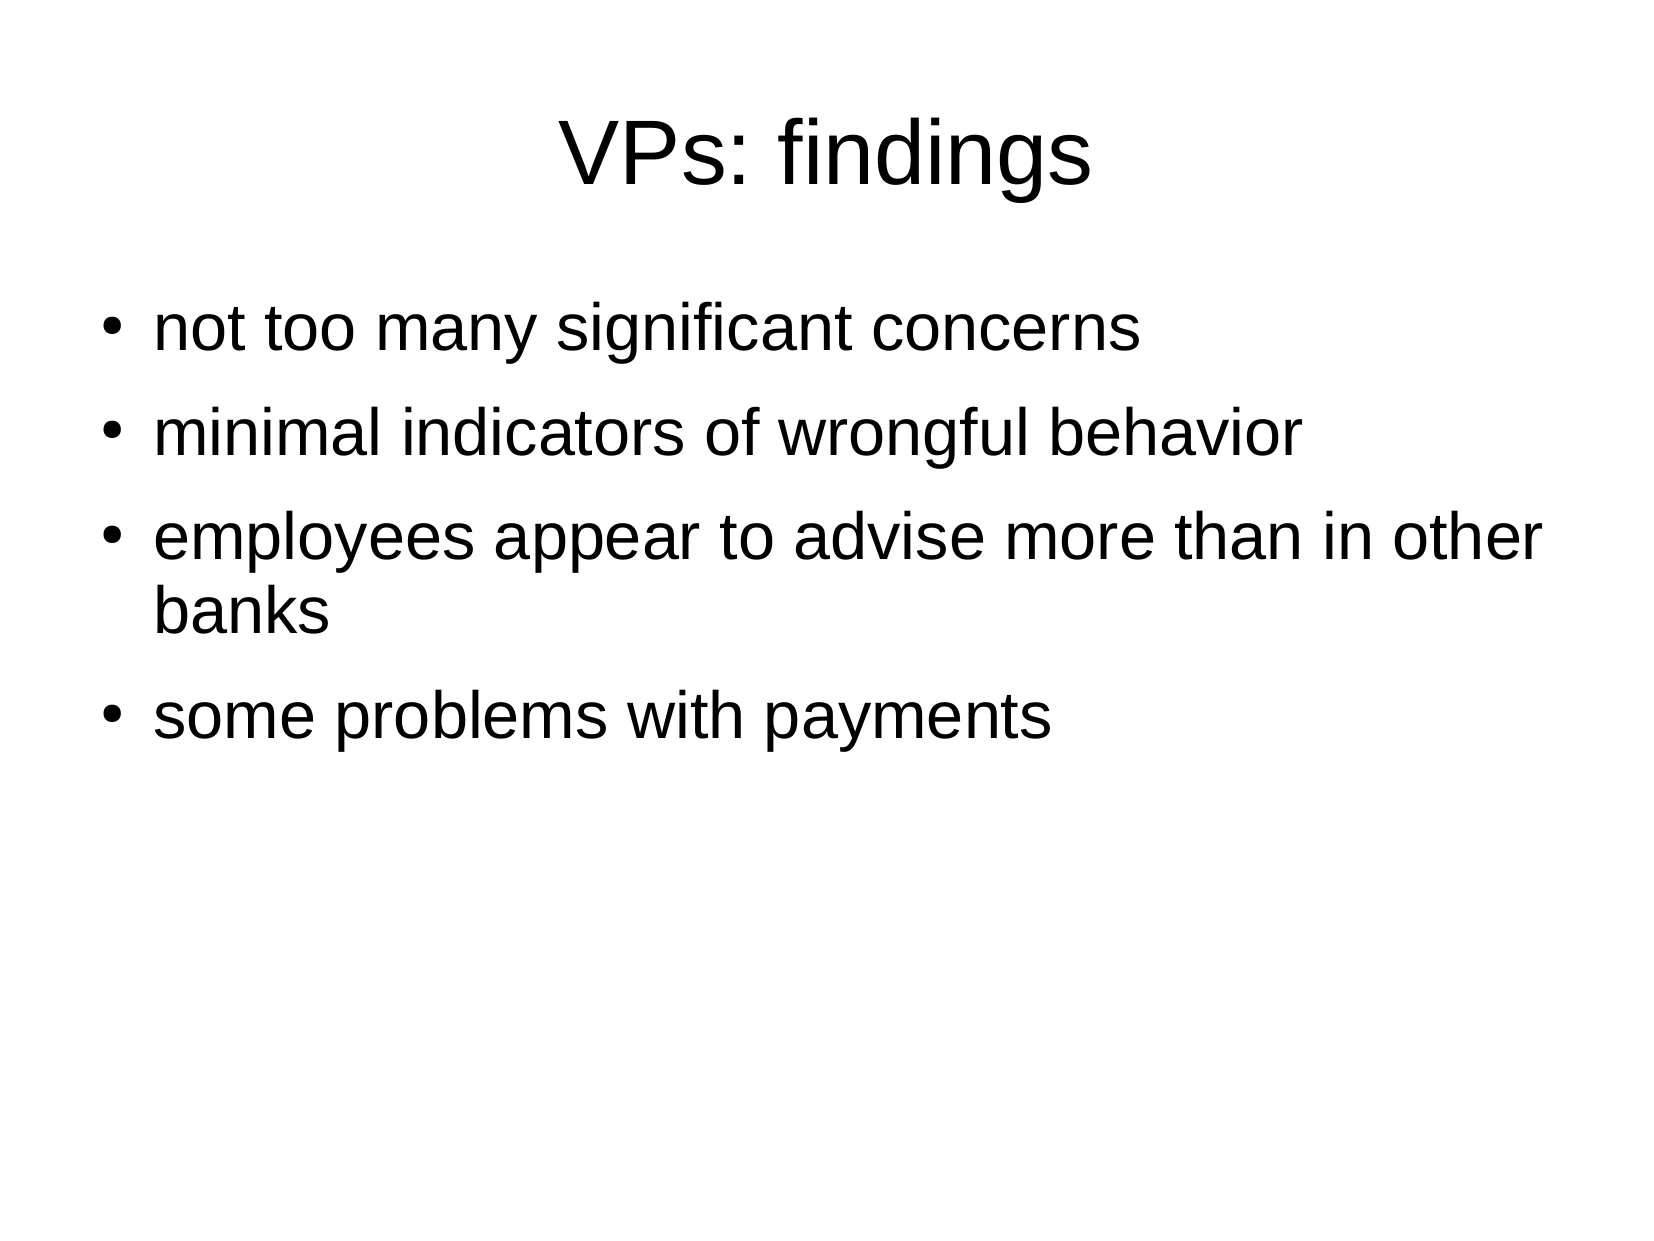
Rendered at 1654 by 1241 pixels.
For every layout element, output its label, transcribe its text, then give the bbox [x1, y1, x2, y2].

list not too many significant concerns minimal indicators of wrongful behavior employees appear to advise more than in other banks some problems with payments [82, 290, 1571, 1010]
title VPs: findings [82, 49, 1571, 257]
